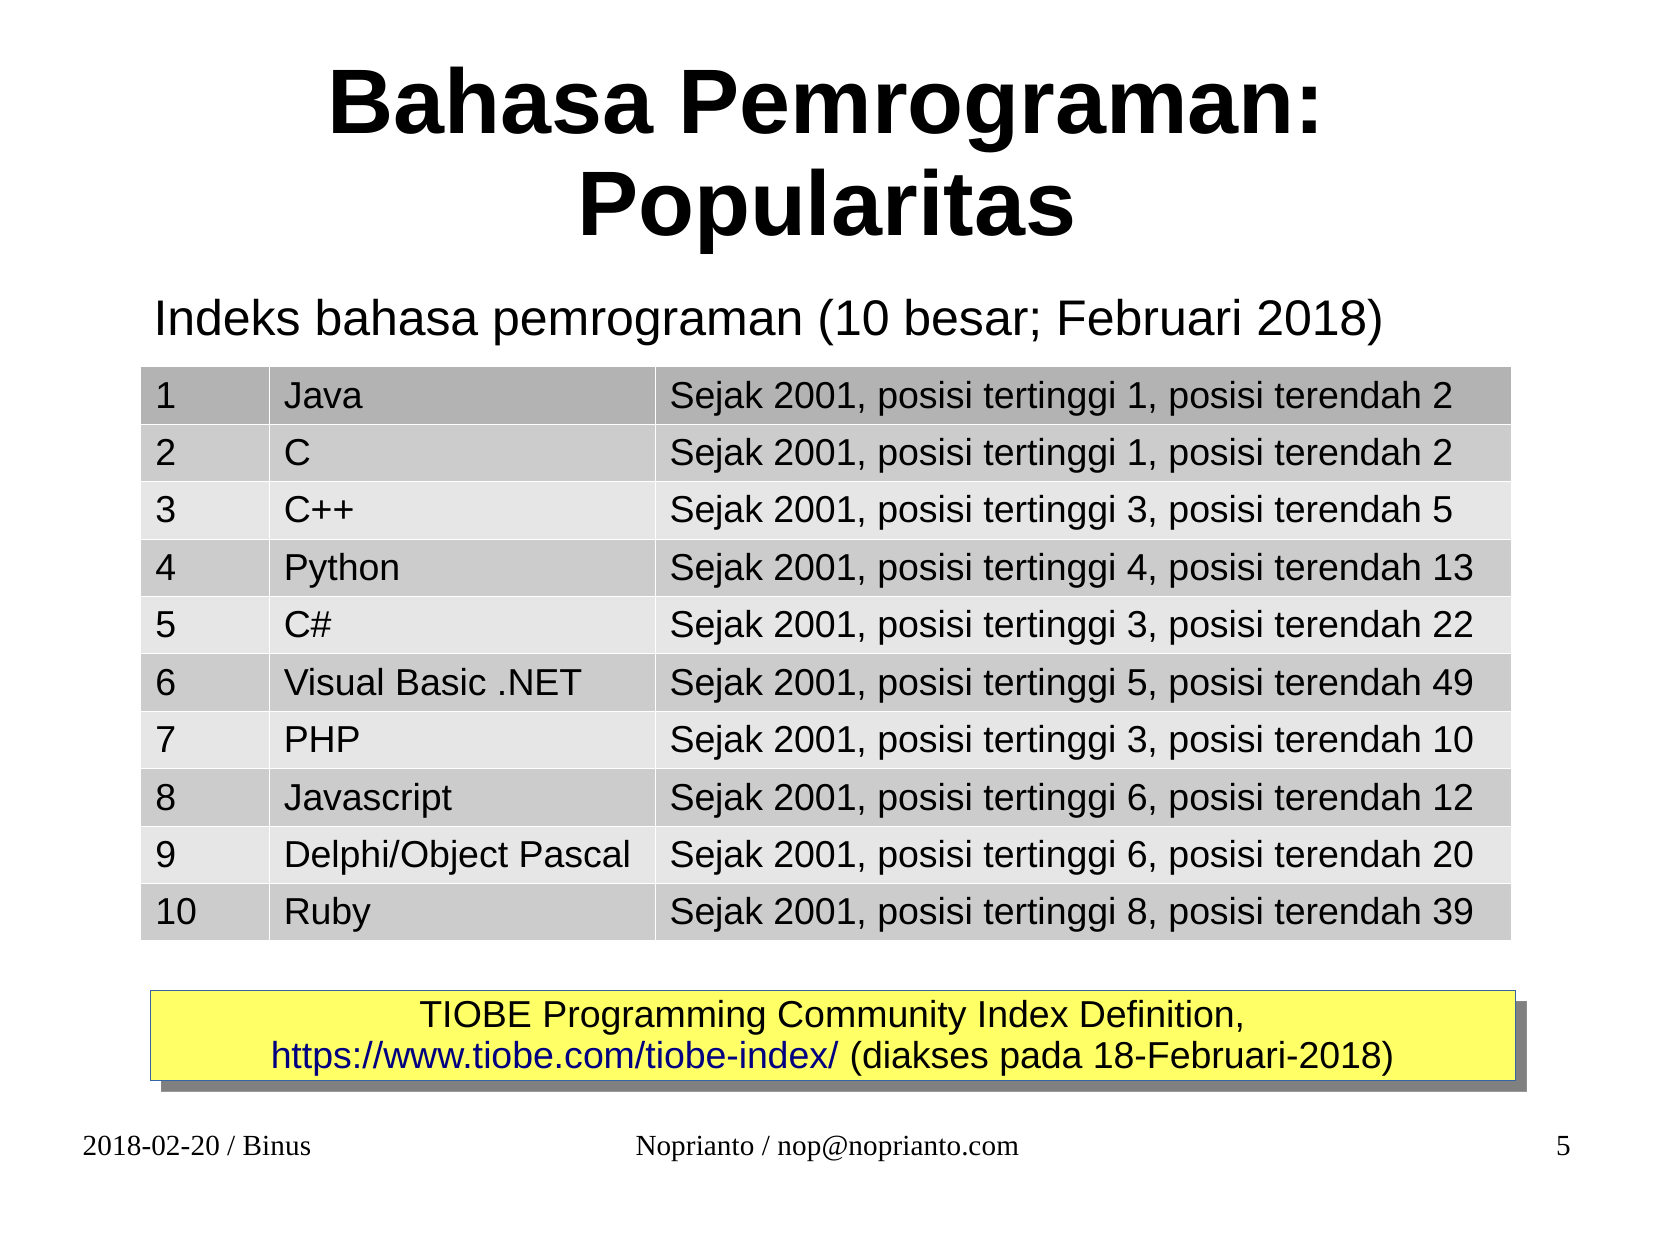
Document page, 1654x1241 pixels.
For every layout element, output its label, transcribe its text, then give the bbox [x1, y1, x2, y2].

table_cell 3 [141, 482, 269, 539]
table_cell Sejak 2001, posisi tertinggi 5, posisi terendah 49 [656, 654, 1511, 711]
table_cell 6 [141, 654, 269, 711]
table_header 1 [141, 367, 269, 424]
table_cell Sejak 2001, posisi tertinggi 4, posisi terendah 13 [656, 540, 1511, 596]
text_box TIOBE Programming Community Index Definition, https://www.tiobe.com/tiobe-index/ (diakses pada 18-Februari-2018) [150, 990, 1516, 1081]
table_cell Sejak 2001, posisi tertinggi 1, posisi terendah 2 [656, 425, 1511, 481]
table_cell Sejak 2001, posisi tertinggi 6, posisi terendah 12 [656, 769, 1511, 826]
table_cell Ruby [270, 884, 655, 940]
table_cell 2 [141, 425, 269, 481]
table_cell C++ [270, 482, 655, 539]
list Indeks bahasa pemrograman (10 besar; Februari 2018) [82, 290, 1571, 1010]
table_cell Sejak 2001, posisi tertinggi 3, posisi terendah 5 [656, 482, 1511, 539]
table_cell 9 [141, 827, 269, 883]
table_cell Javascript [270, 769, 655, 826]
table_cell Visual Basic .NET [270, 654, 655, 711]
table_header Java [270, 367, 655, 424]
table_cell Sejak 2001, posisi tertinggi 3, posisi terendah 22 [656, 597, 1511, 653]
table_cell 7 [141, 712, 269, 768]
table_cell Sejak 2001, posisi tertinggi 8, posisi terendah 39 [656, 884, 1511, 940]
table_header Sejak 2001, posisi tertinggi 1, posisi terendah 2 [656, 367, 1511, 424]
table_cell 8 [141, 769, 269, 826]
table_cell 5 [141, 597, 269, 653]
title Bahasa Pemrograman: Popularitas [82, 49, 1571, 257]
table_cell Python [270, 540, 655, 596]
table_cell 4 [141, 540, 269, 596]
table_cell C [270, 425, 655, 481]
table_cell 10 [141, 884, 269, 940]
table_cell Sejak 2001, posisi tertinggi 3, posisi terendah 10 [656, 712, 1511, 768]
table_cell Sejak 2001, posisi tertinggi 6, posisi terendah 20 [656, 827, 1511, 883]
table_cell Delphi/Object Pascal [270, 827, 655, 883]
table_cell C# [270, 597, 655, 653]
table_cell PHP [270, 712, 655, 768]
